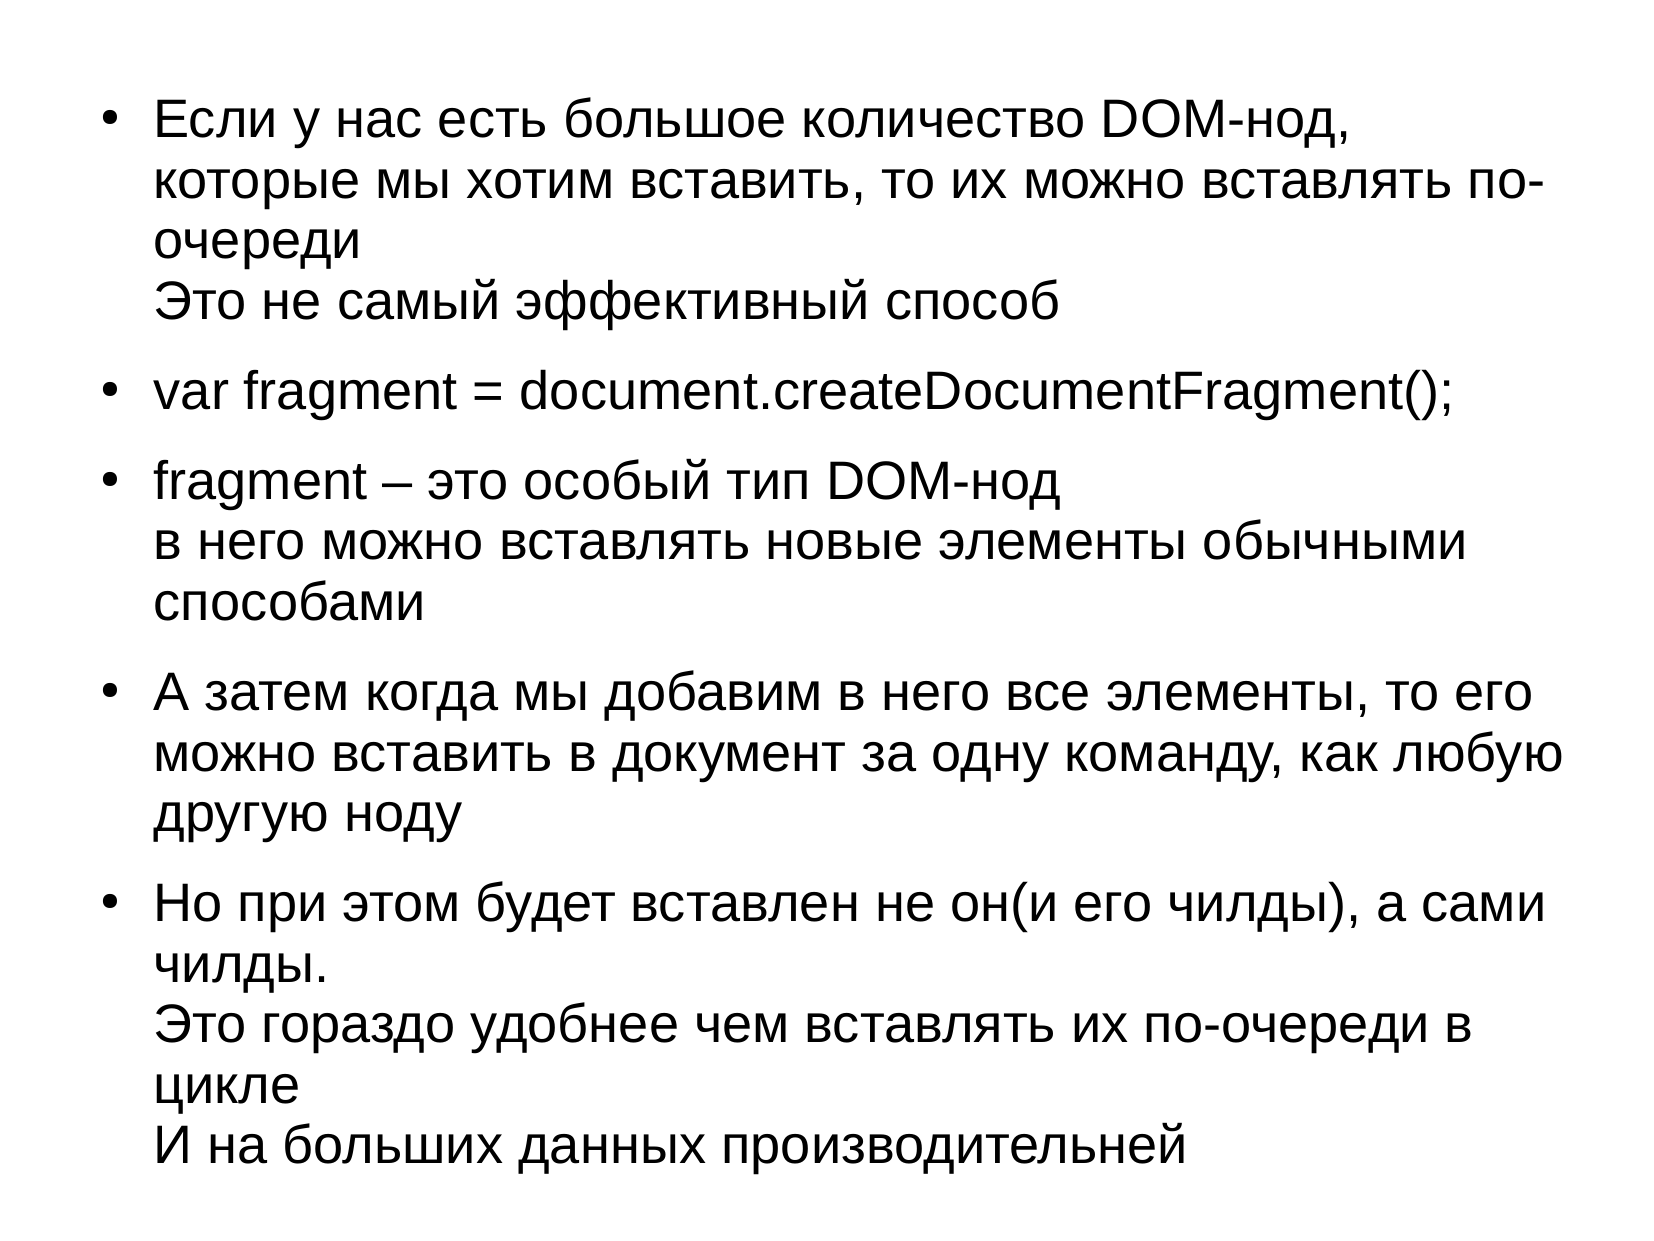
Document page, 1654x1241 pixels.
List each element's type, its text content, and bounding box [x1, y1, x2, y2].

list Если у нас есть большое количество DOM-нод, которые мы хотим вставить, то их можно вставлять по-очереди Это не самый эффективный способ var fragment = document.createDocumentFragment(); fragment – это особый тип DOM-нод в него можно вставлять новые элементы обычными способами А затем когда мы добавим в него все элементы, то его можно вставить в документ за одну команду, как любую другую ноду Но при этом будет вставлен не он(и его чилды), а сами чилды. Это гораздо удобнее чем вставлять их по-очереди в цикле И на больших данных производительней [82, 88, 1571, 1176]
